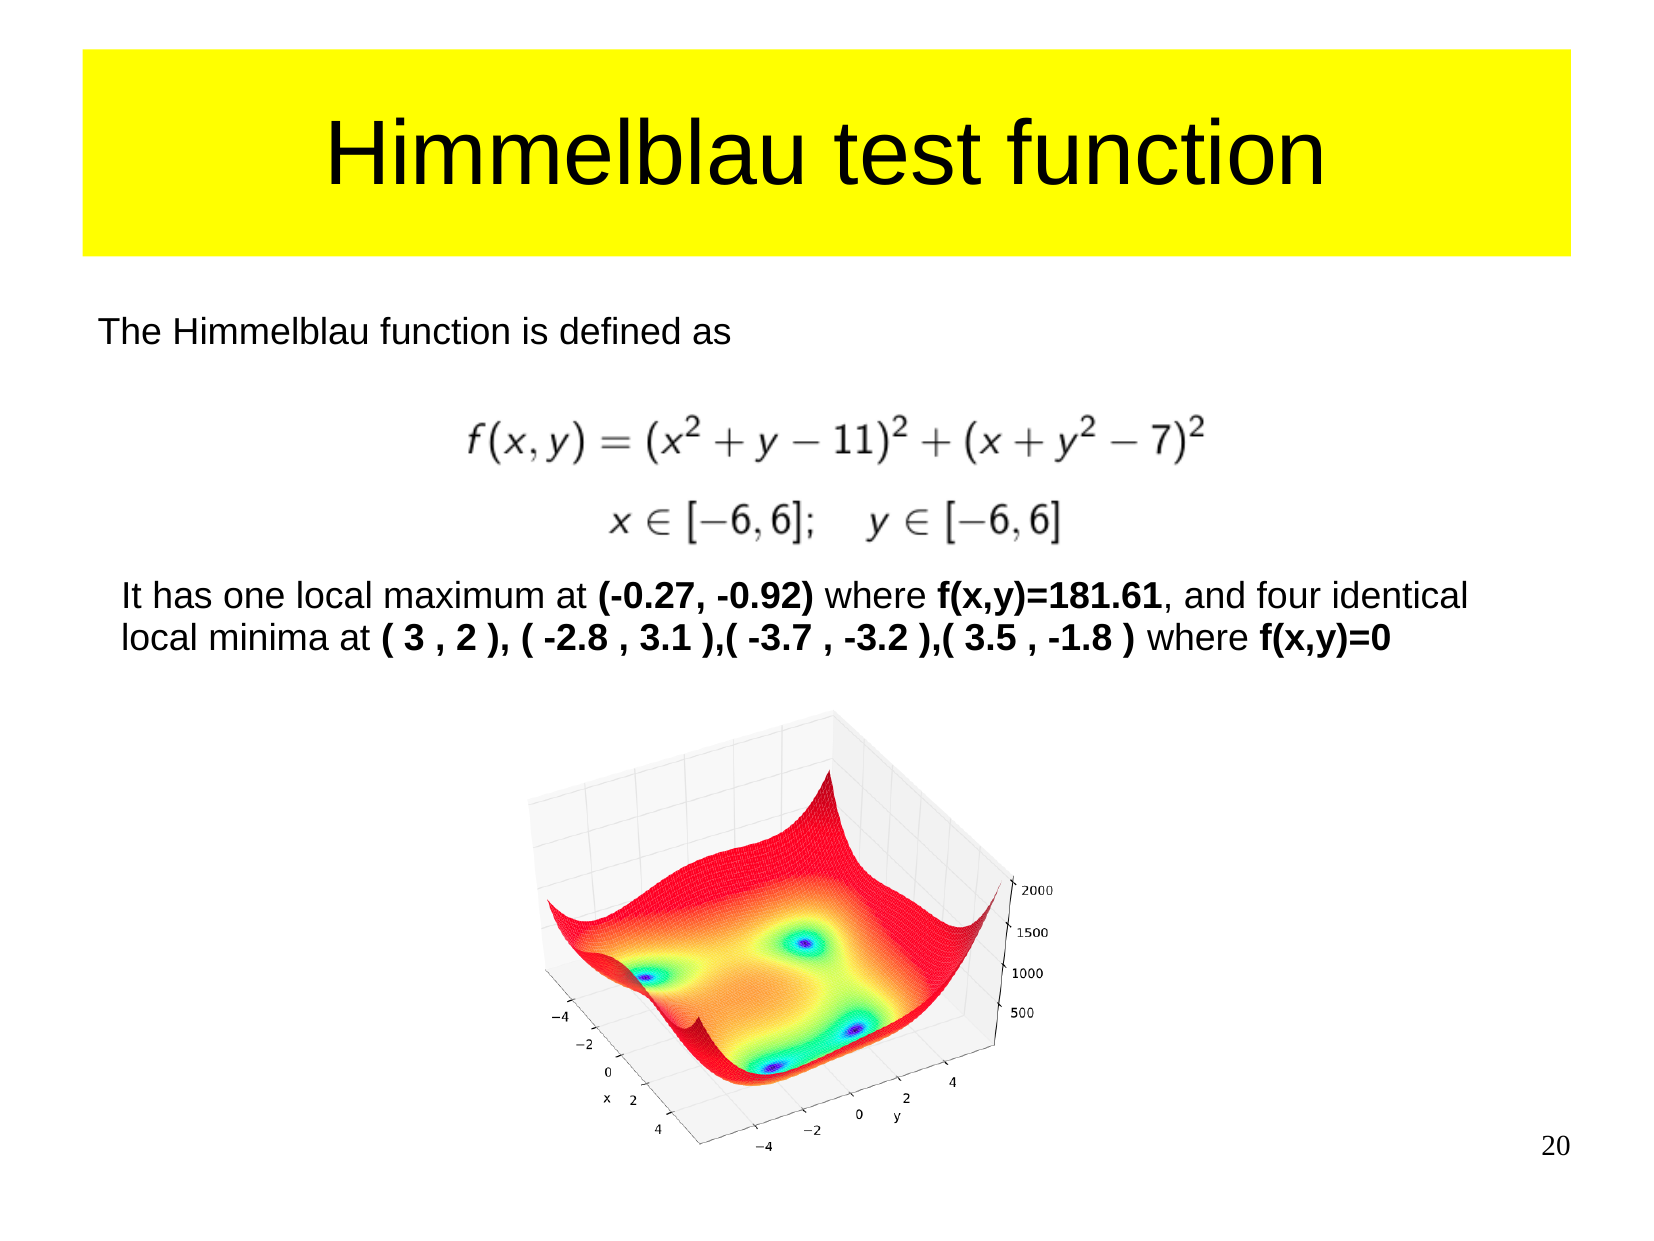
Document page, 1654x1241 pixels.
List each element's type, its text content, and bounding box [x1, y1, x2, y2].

text_box The Himmelblau function is defined as [82, 302, 1571, 426]
picture [425, 357, 1229, 566]
title Himmelblau test function [82, 49, 1571, 257]
picture [496, 704, 1063, 1158]
text_box It has one local maximum at (-0.27, -0.92) where f(x,y)=181.61, and four identical local minima at ( 3 , 2 ), ( -2.8 , 3.1 ),( -3.7 , -3.2 ),( 3.5 , -1.8 ) where f(x,y)=0 [106, 566, 1560, 694]
